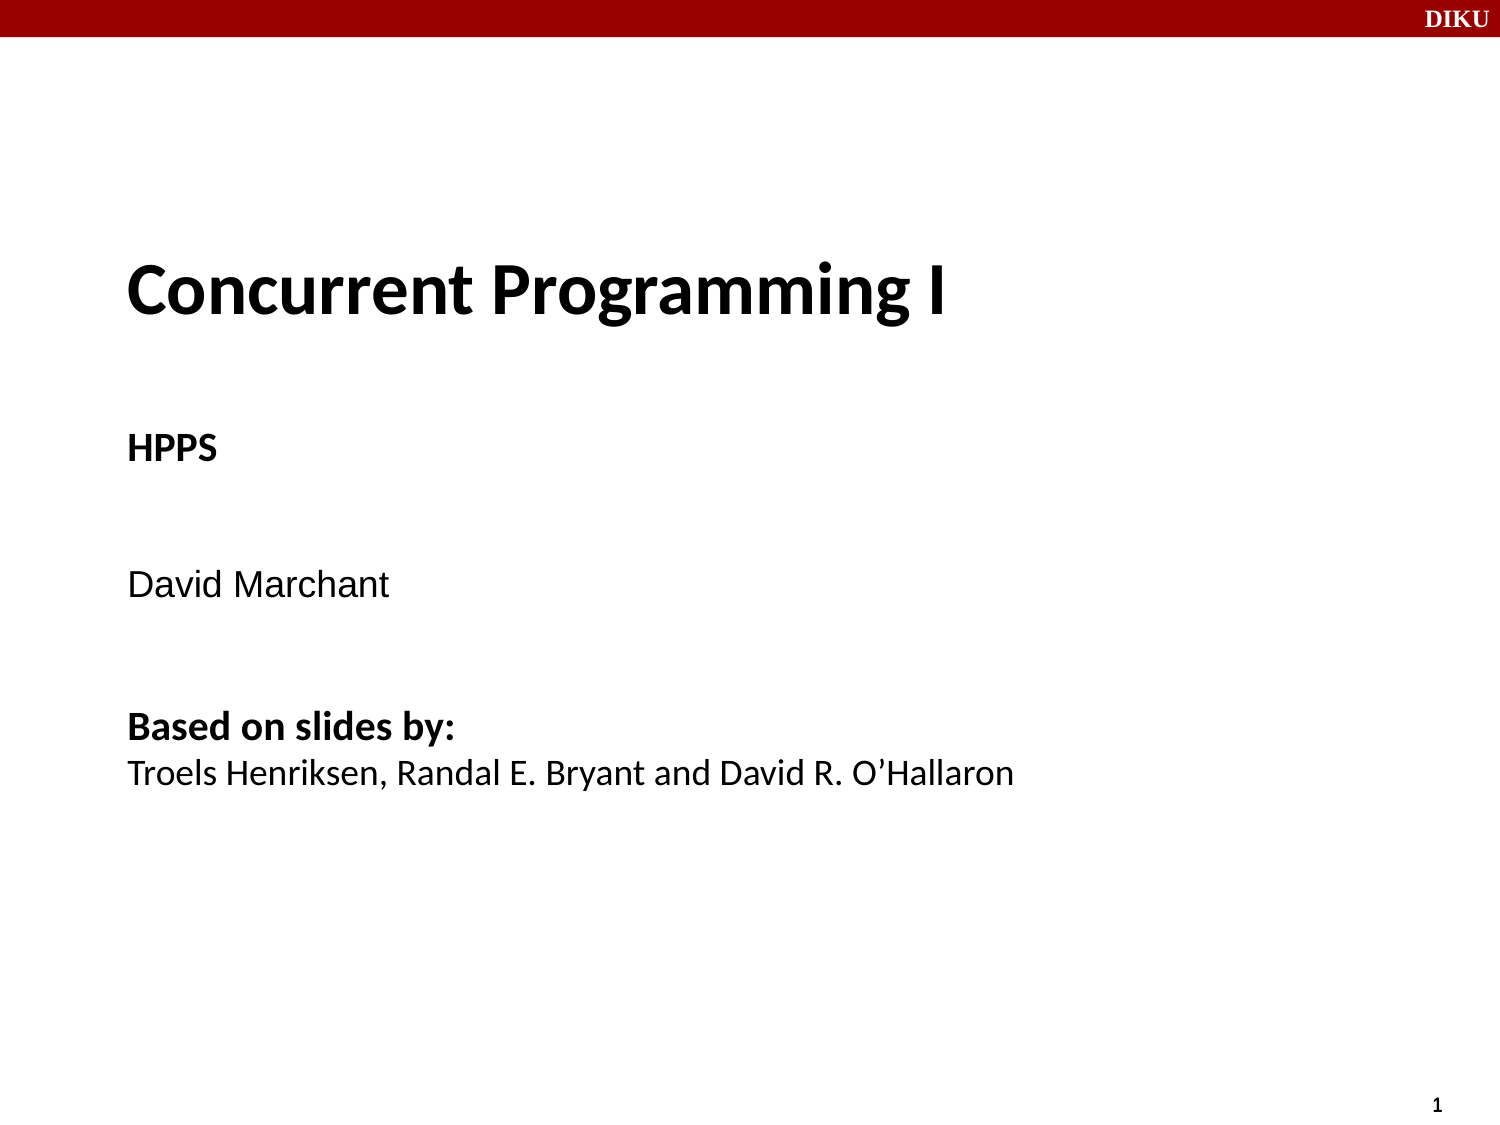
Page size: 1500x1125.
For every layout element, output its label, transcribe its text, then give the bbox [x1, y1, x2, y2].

text_box Based on slides by: Troels Henriksen, Randal E. Bryant and David R. O’Hallaron [112, 637, 1372, 925]
text_box Concurrent Programming I HPPS David Marchant [112, 262, 1388, 582]
